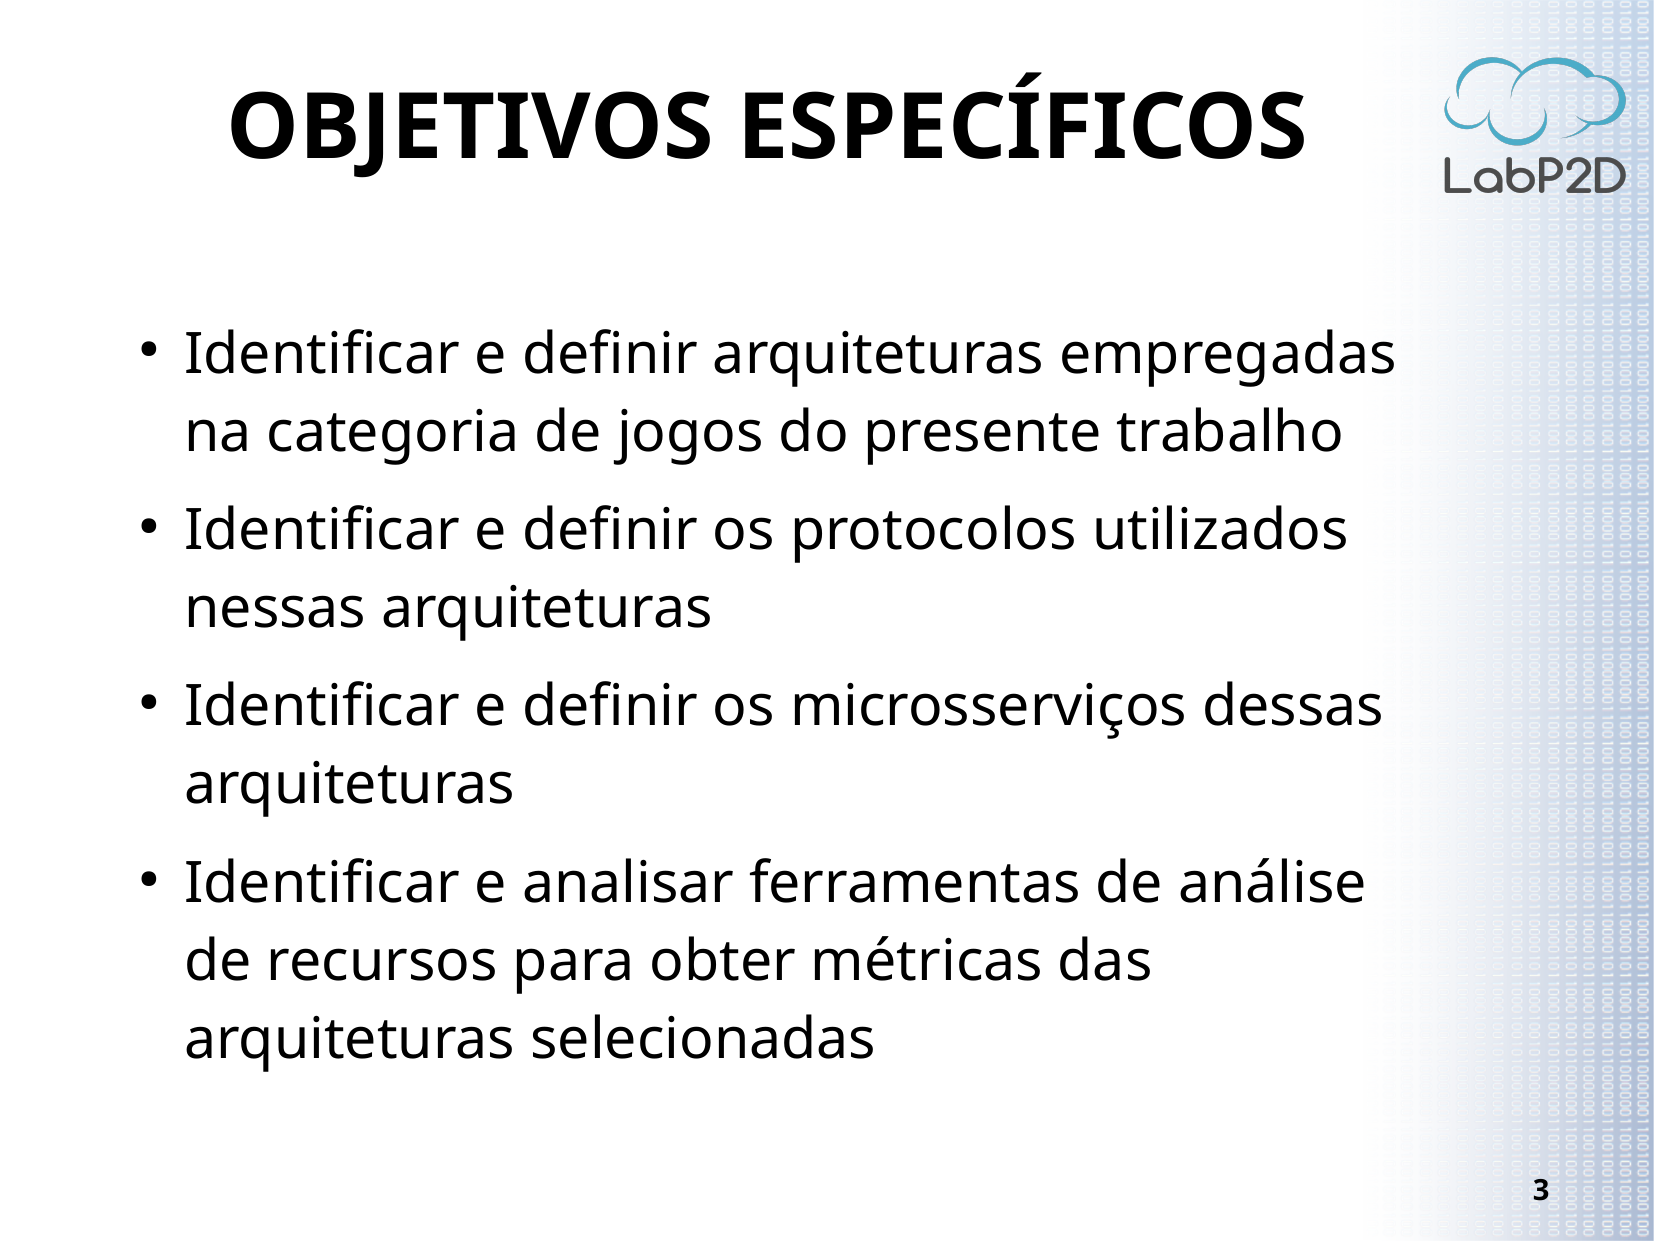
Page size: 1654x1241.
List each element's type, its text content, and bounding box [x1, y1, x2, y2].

list Identificar e definir arquiteturas empregadas na categoria de jogos do presente trabalho Identificar e definir os protocolos utilizados nessas arquiteturas Identificar e definir os microsserviços dessas arquiteturas Identificar e analisar ferramentas de análise de recursos para obter métricas das arquiteturas selecionadas [123, 271, 1406, 1116]
picture [1360, 1, 1654, 1240]
title OBJETIVOS ESPECÍFICOS [82, 0, 1453, 259]
